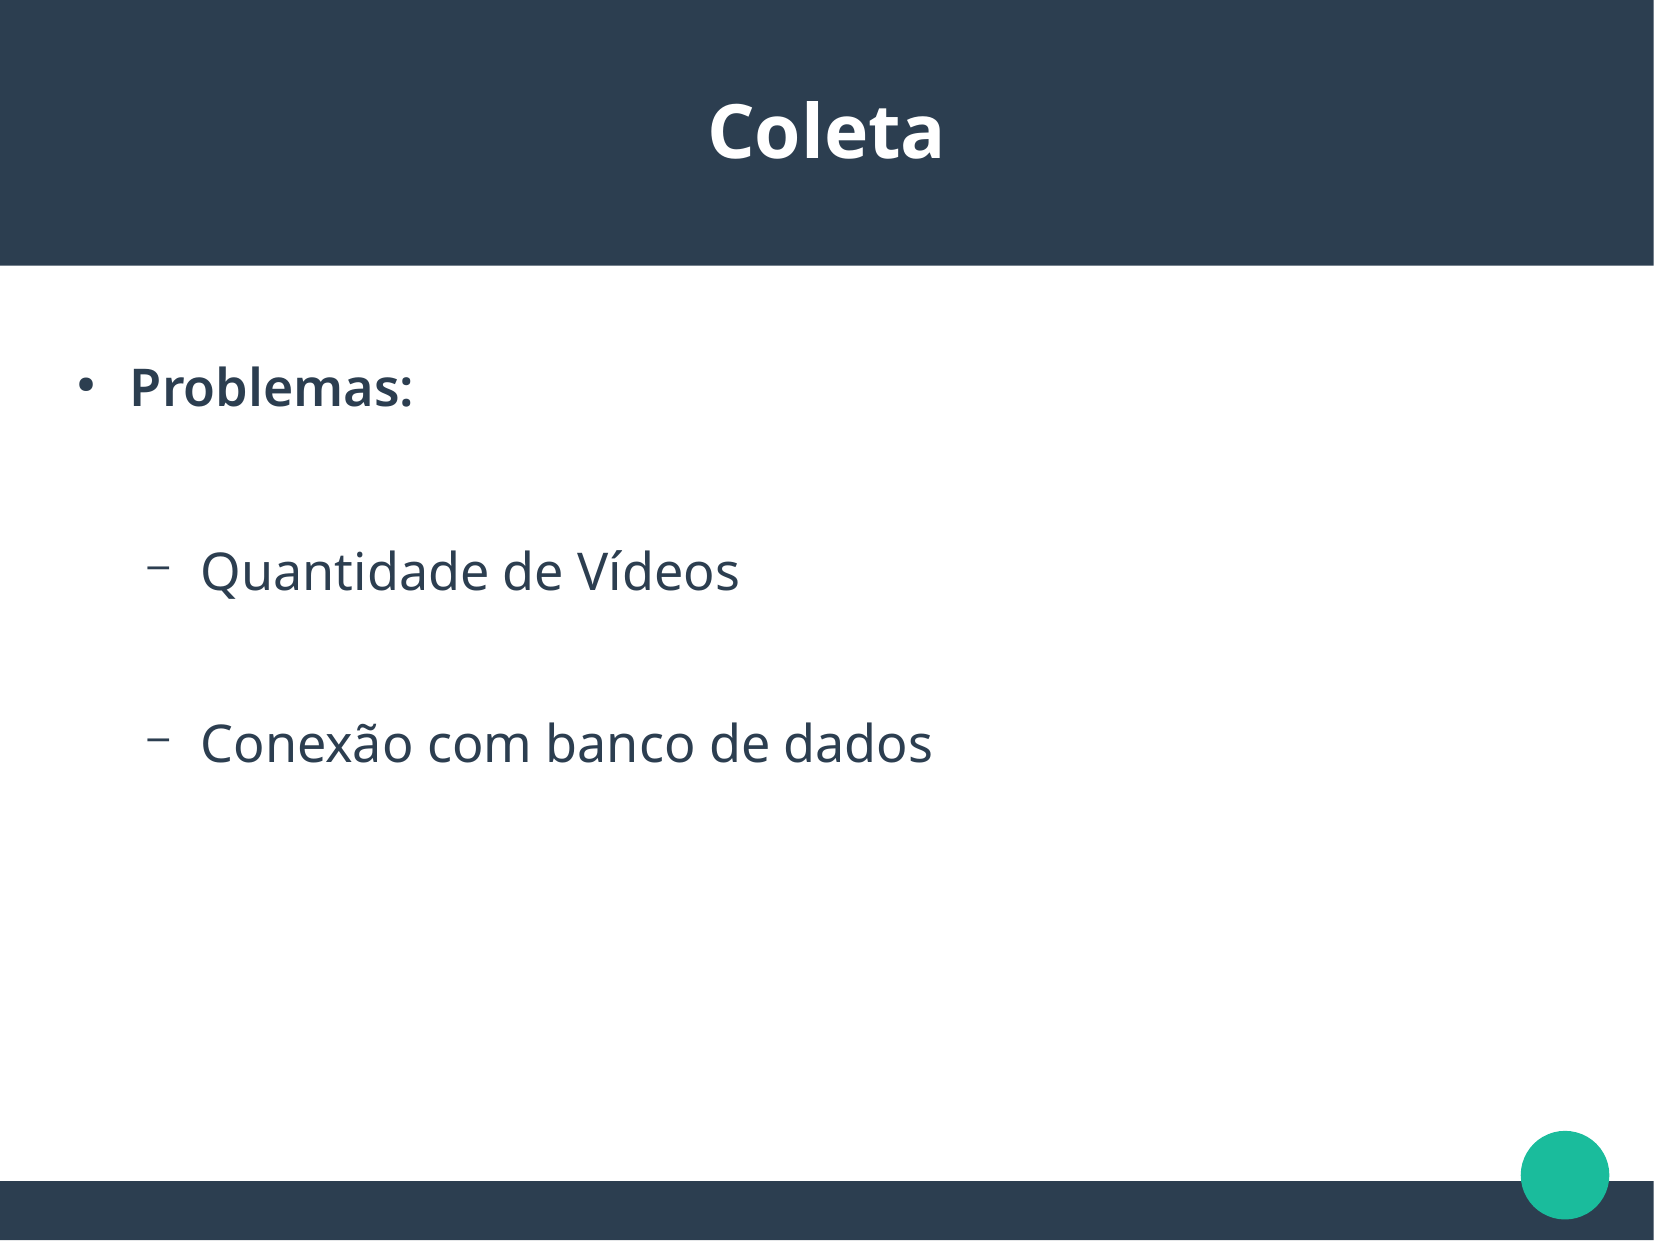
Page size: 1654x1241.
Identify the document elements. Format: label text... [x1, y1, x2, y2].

list Problemas: Quantidade de Vídeos Conexão com banco de dados [59, 354, 1595, 1146]
title Coleta [59, 49, 1595, 207]
